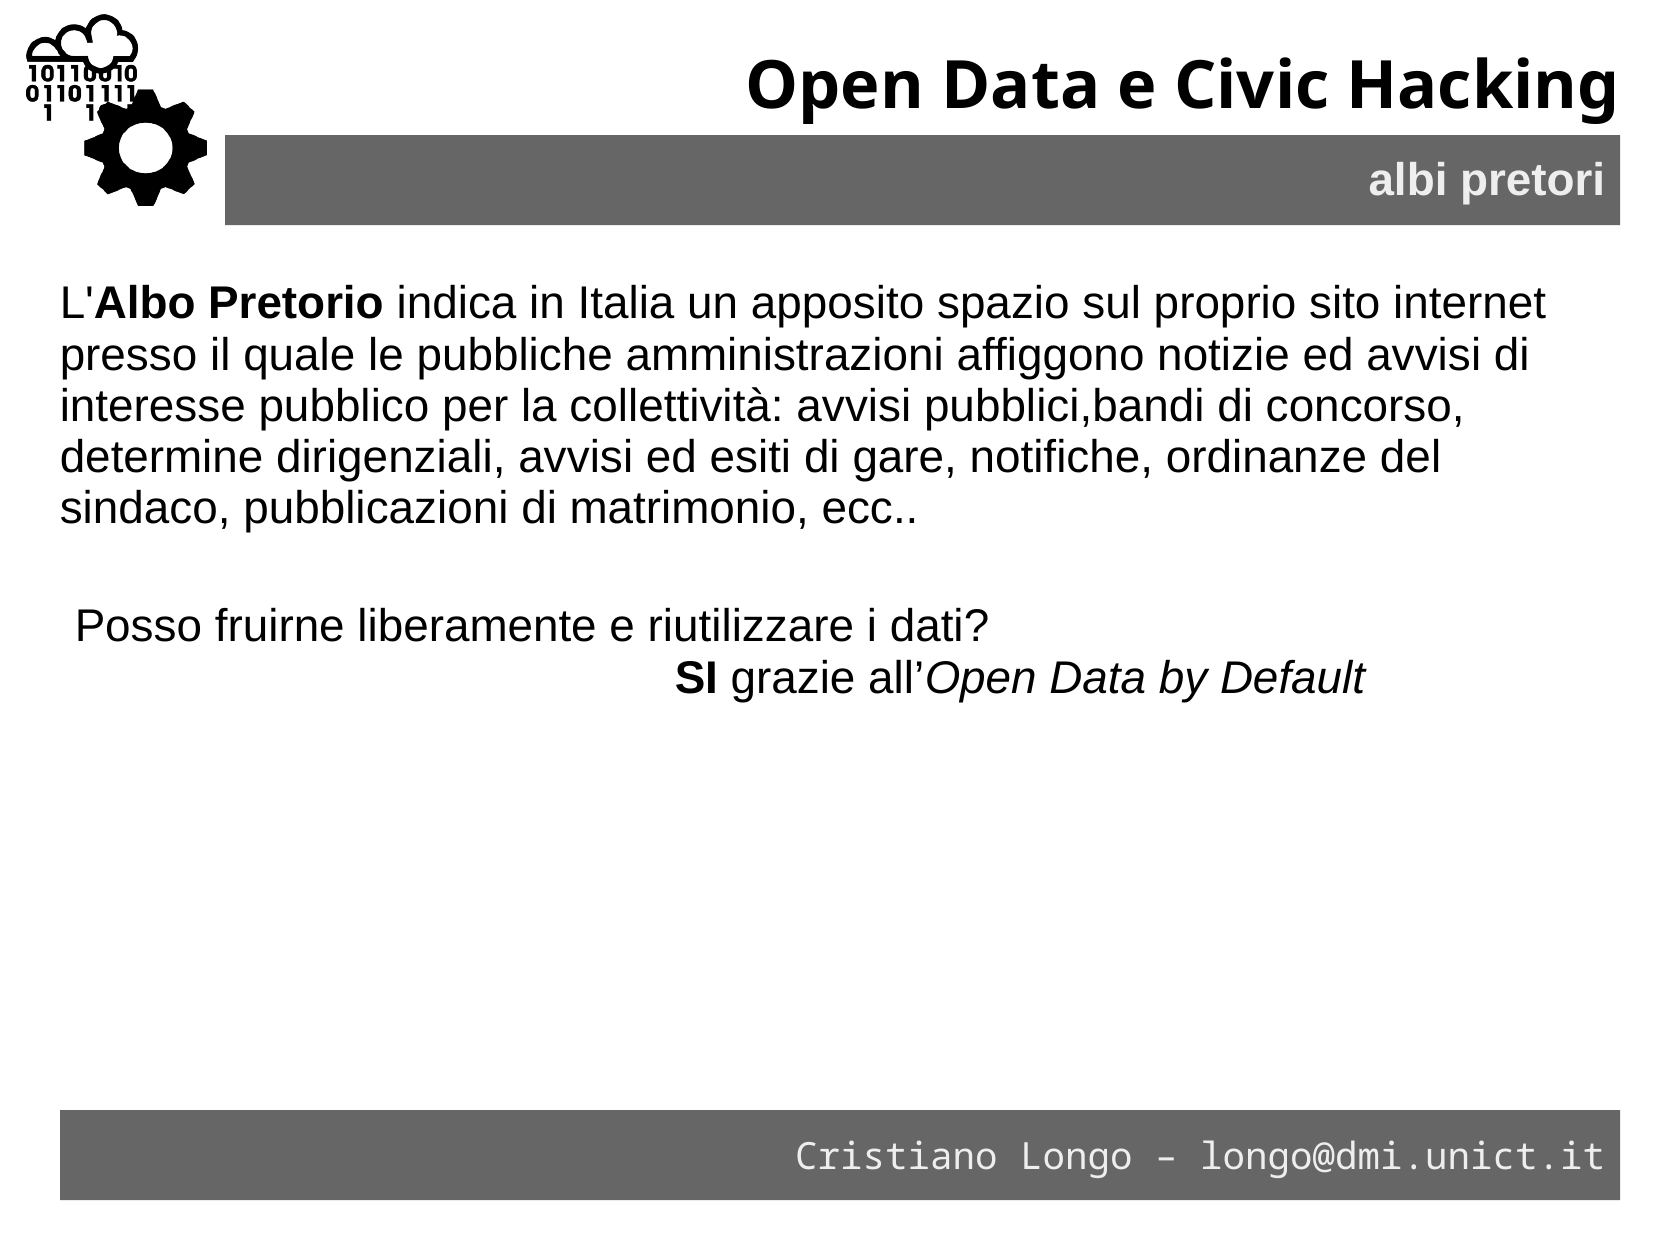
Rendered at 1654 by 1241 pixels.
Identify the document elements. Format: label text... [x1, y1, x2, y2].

text_box albi pretori [225, 135, 1621, 226]
picture [26, 14, 207, 206]
text_box Open Data e Civic Hacking [285, 30, 1636, 129]
text_box Cristiano Longo – longo@dmi.unict.it [60, 1110, 1621, 1201]
text_box Posso fruirne liberamente e riutilizzare i dati? SI grazie all’Open Data by Default [60, 593, 1531, 711]
text_box L'Albo Pretorio indica in Italia un apposito spazio sul proprio sito internet presso il quale le pubbliche amministrazioni affiggono notizie ed avvisi di interesse pubblico per la collettività: avvisi pubblici,bandi di concorso, determine dirigenziali, avvisi ed esiti di gare, notifiche, ordinanze del sindaco, pubblicazioni di matrimonio, ecc.. [45, 270, 1576, 542]
